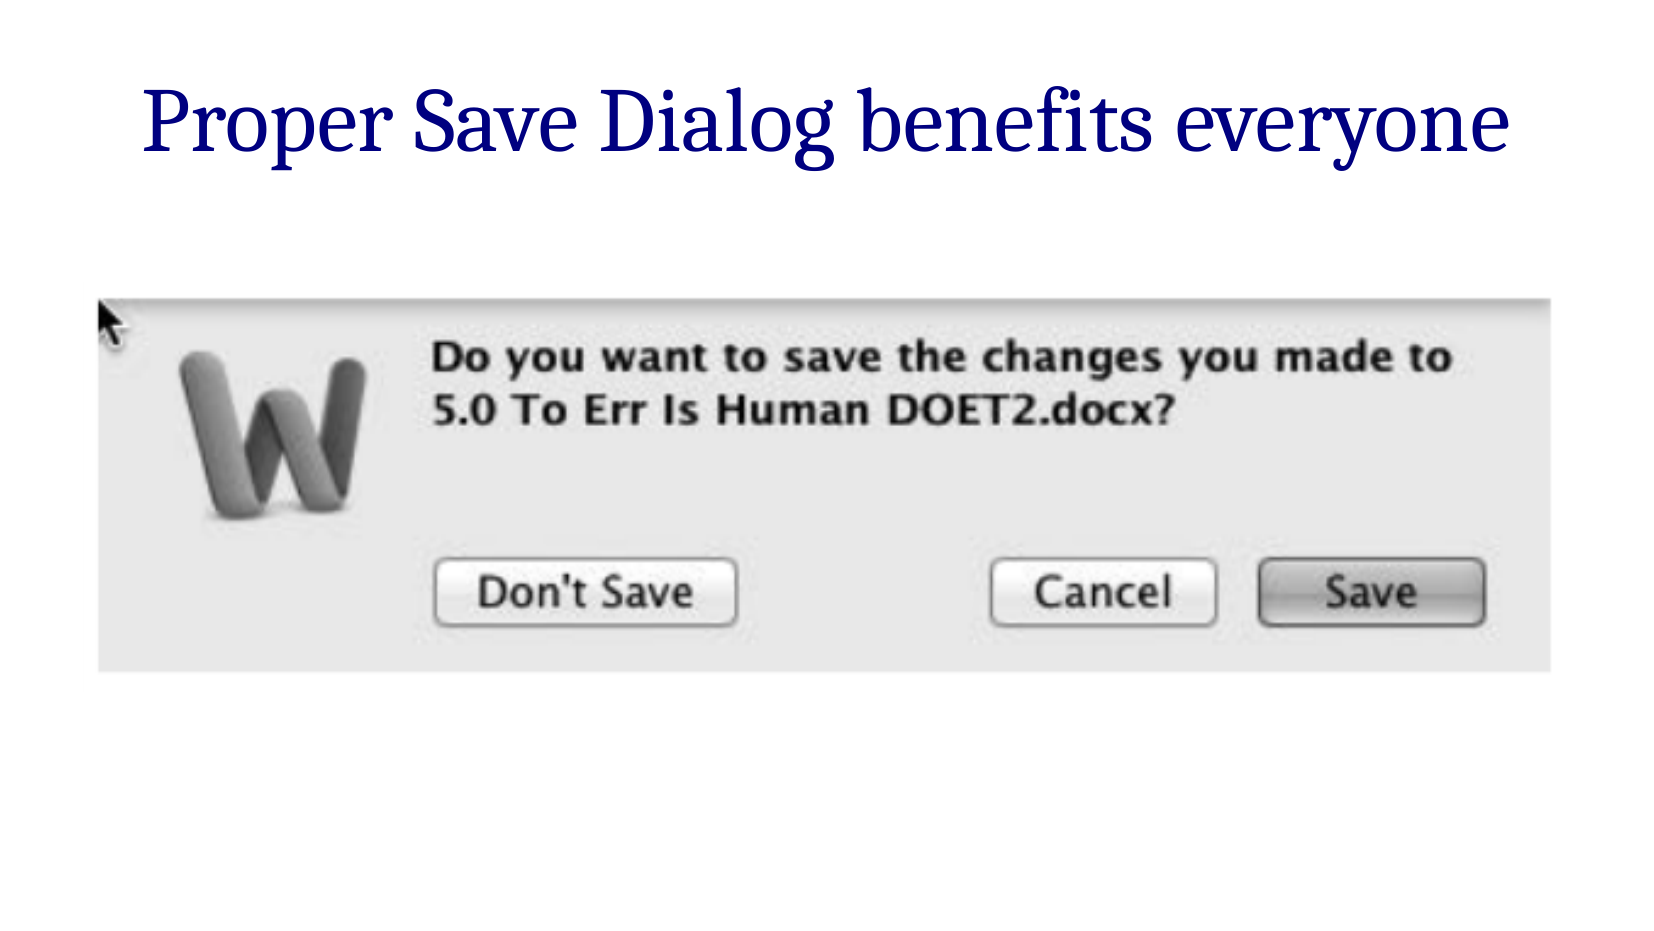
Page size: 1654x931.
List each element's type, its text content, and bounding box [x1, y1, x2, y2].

picture [82, 282, 1571, 692]
title Proper Save Dialog benefits everyone [82, 37, 1571, 193]
